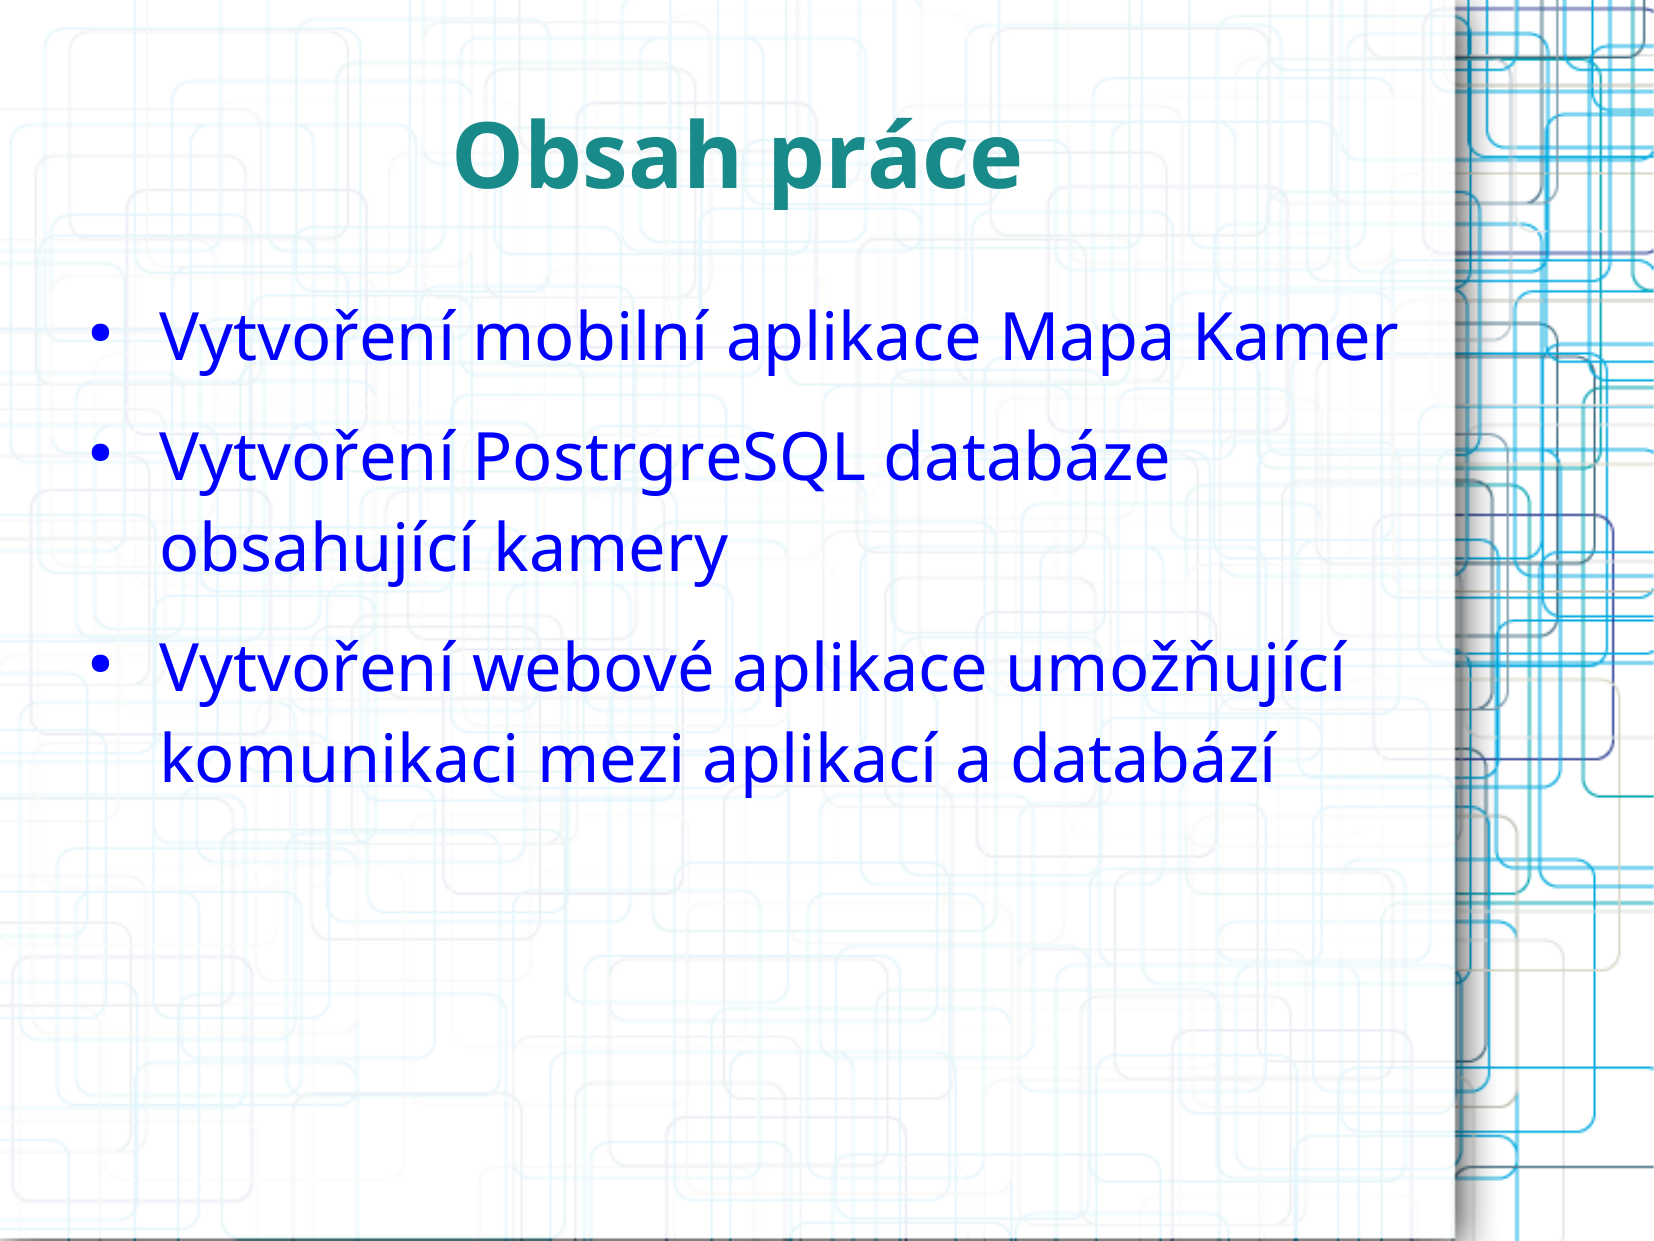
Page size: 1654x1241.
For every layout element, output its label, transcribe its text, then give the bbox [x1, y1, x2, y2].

title Obsah práce [59, 49, 1418, 257]
picture [0, 0, 1654, 1241]
list Vytvoření mobilní aplikace Mapa Kamer Vytvoření PostrgreSQL databáze obsahující kamery Vytvoření webové aplikace umožňující komunikaci mezi aplikací a databází [88, 288, 1418, 1035]
